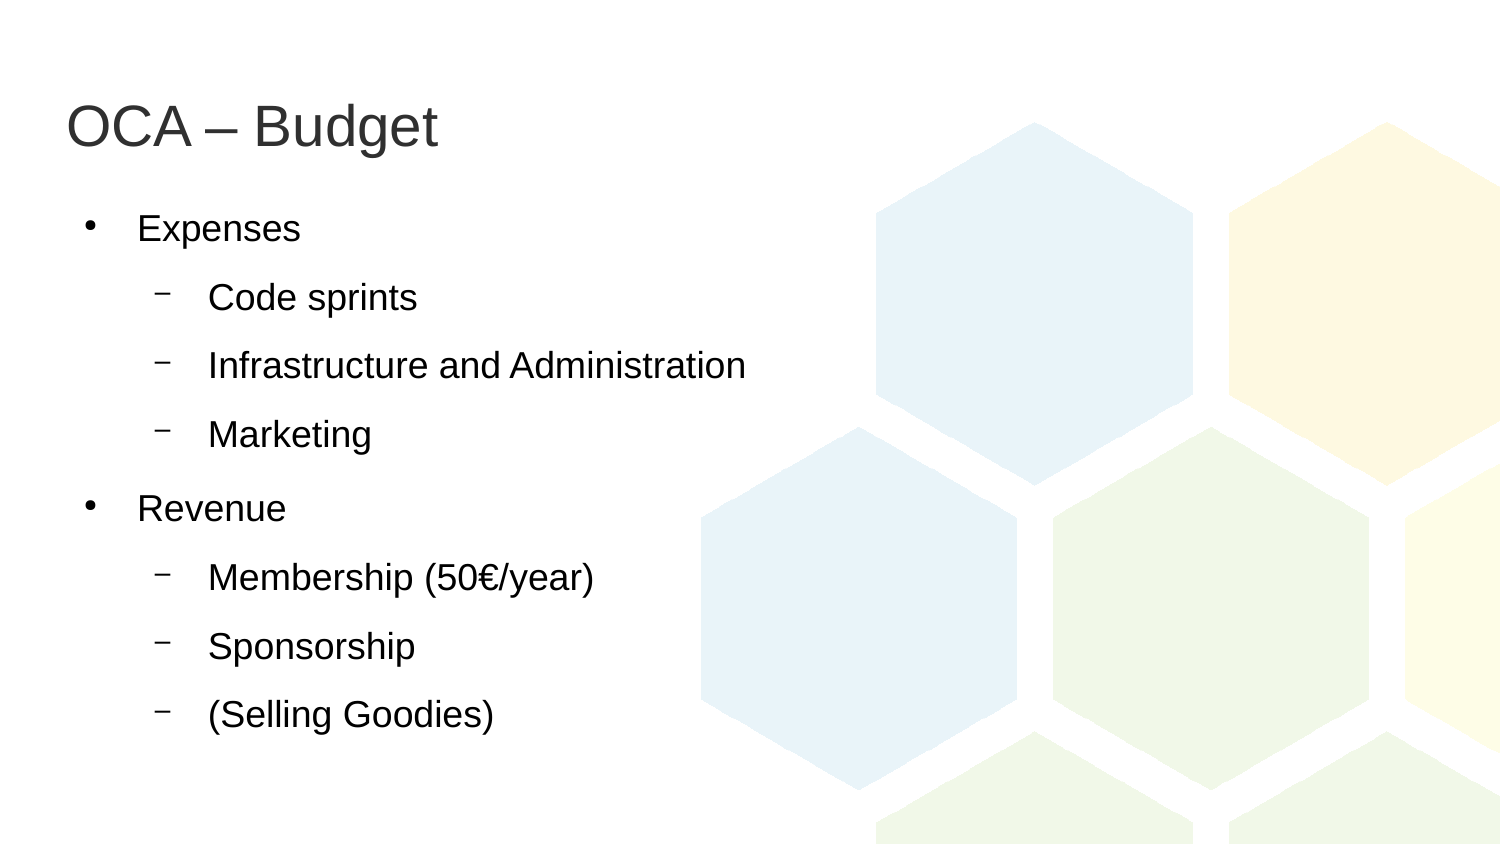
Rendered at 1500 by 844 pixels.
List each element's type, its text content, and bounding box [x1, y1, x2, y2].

list Expenses Code sprints Infrastructure and Administration Marketing Revenue Membership (50€/year) Sponsorship (Selling Goodies) [51, 189, 1411, 763]
picture [0, 0, 1500, 844]
title OCA – Budget [51, 72, 1449, 167]
